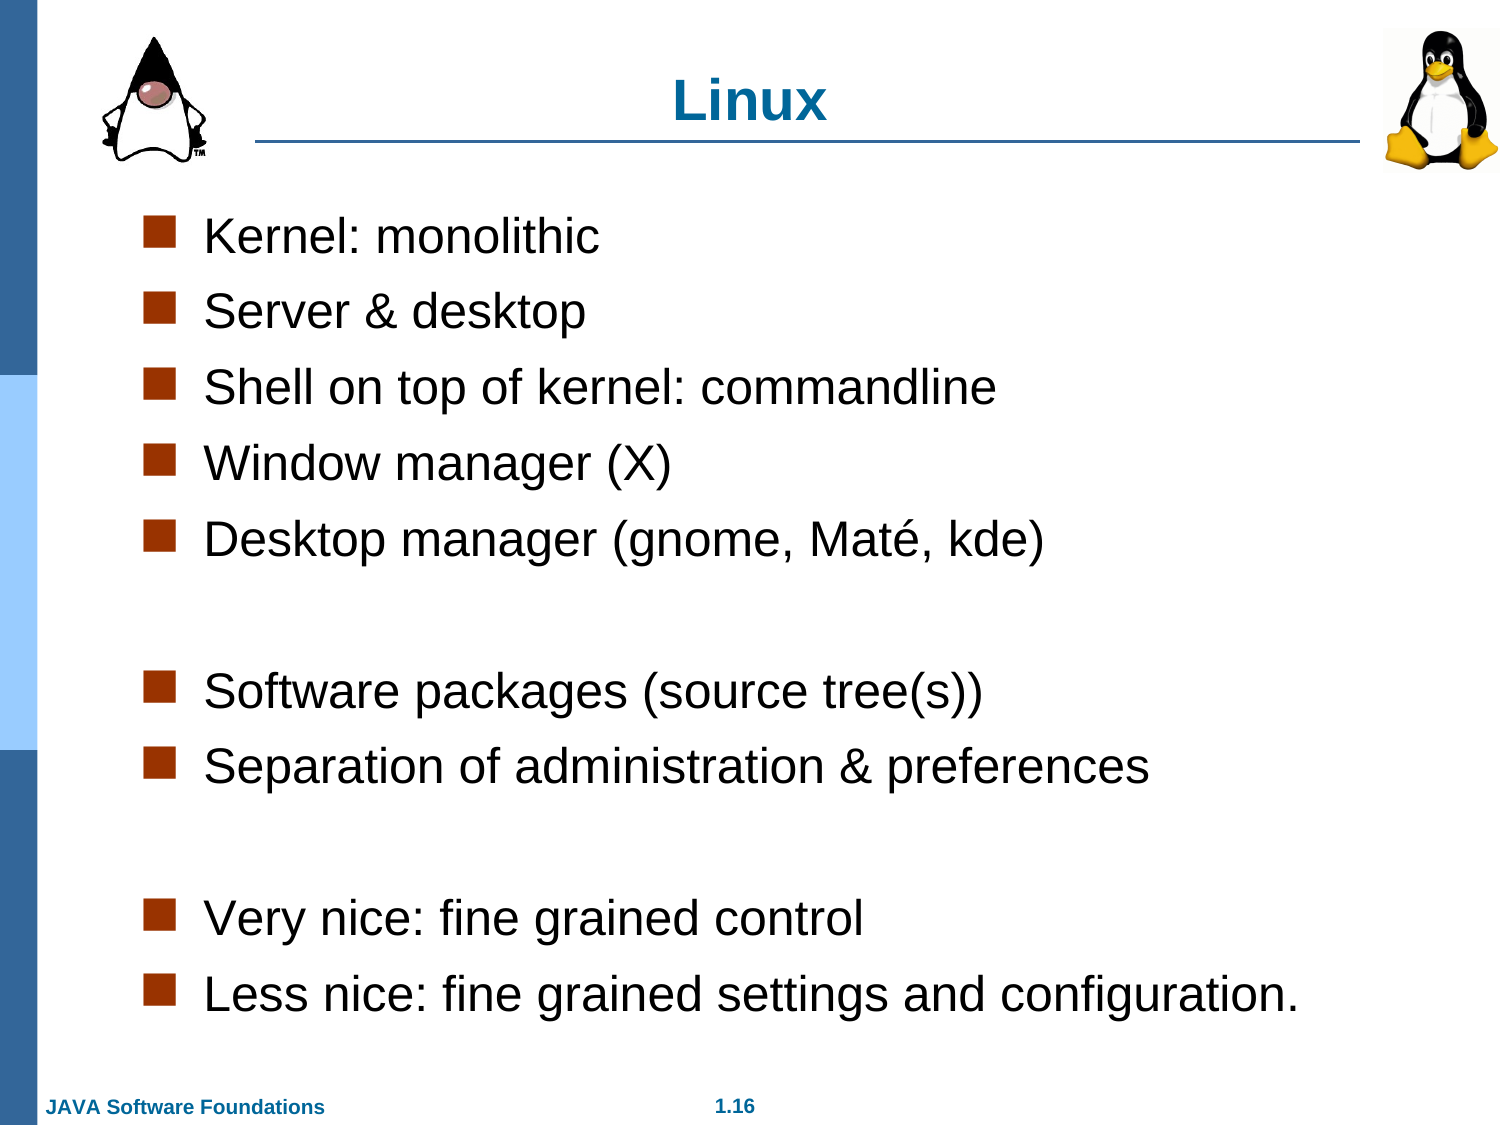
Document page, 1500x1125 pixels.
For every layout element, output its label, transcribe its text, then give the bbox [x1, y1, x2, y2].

picture [54, 0, 255, 200]
title Linux [75, 45, 1426, 141]
list Kernel: monolithic Server & desktop Shell on top of kernel: commandline Window manager (X) Desktop manager (gnome, Maté, kde) Software packages (source tree(s)) Separation of administration & preferences Very nice: fine grained control Less nice: fine grained settings and configuration. [132, 202, 1483, 1041]
picture [1383, 28, 1500, 173]
